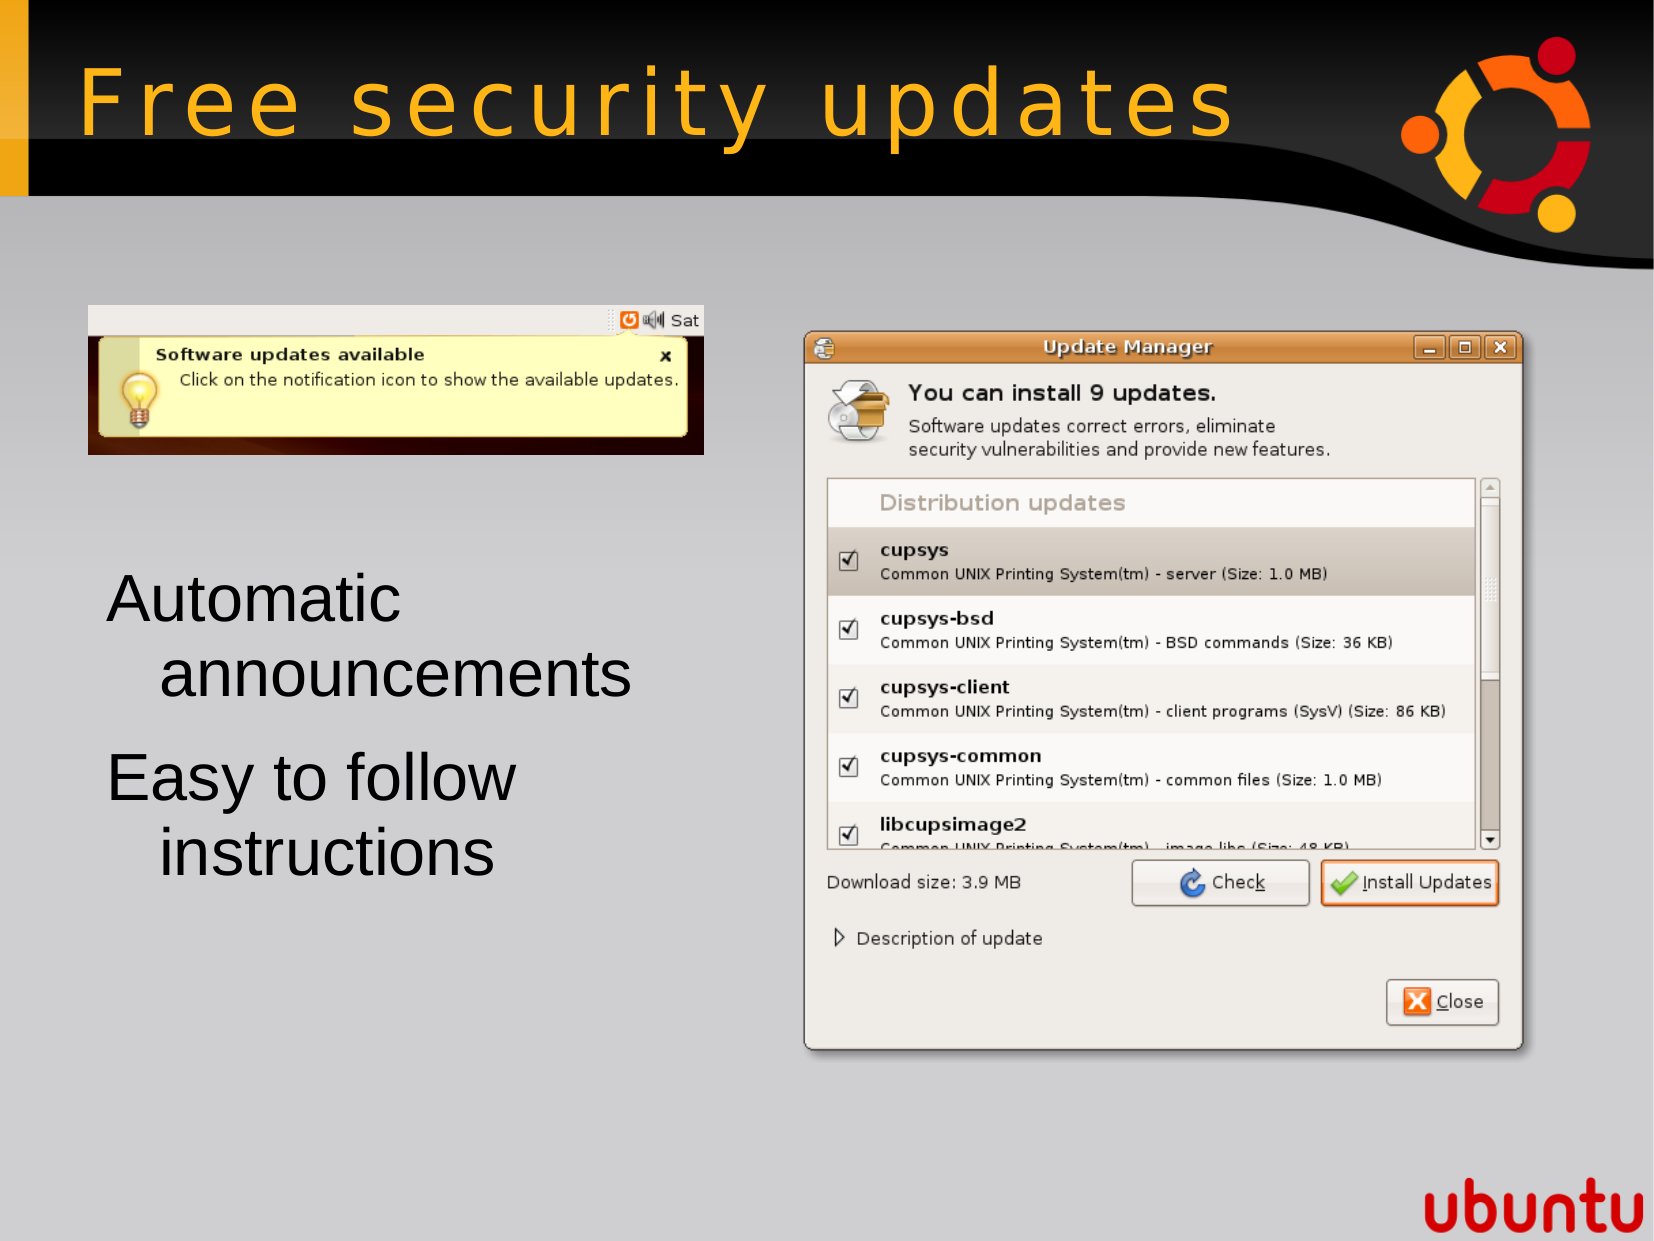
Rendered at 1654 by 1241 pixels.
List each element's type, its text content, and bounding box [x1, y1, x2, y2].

list Automatic announcements Easy to follow instructions [88, 561, 797, 975]
picture [0, 0, 1654, 1241]
title Free security updates [76, 0, 1300, 207]
